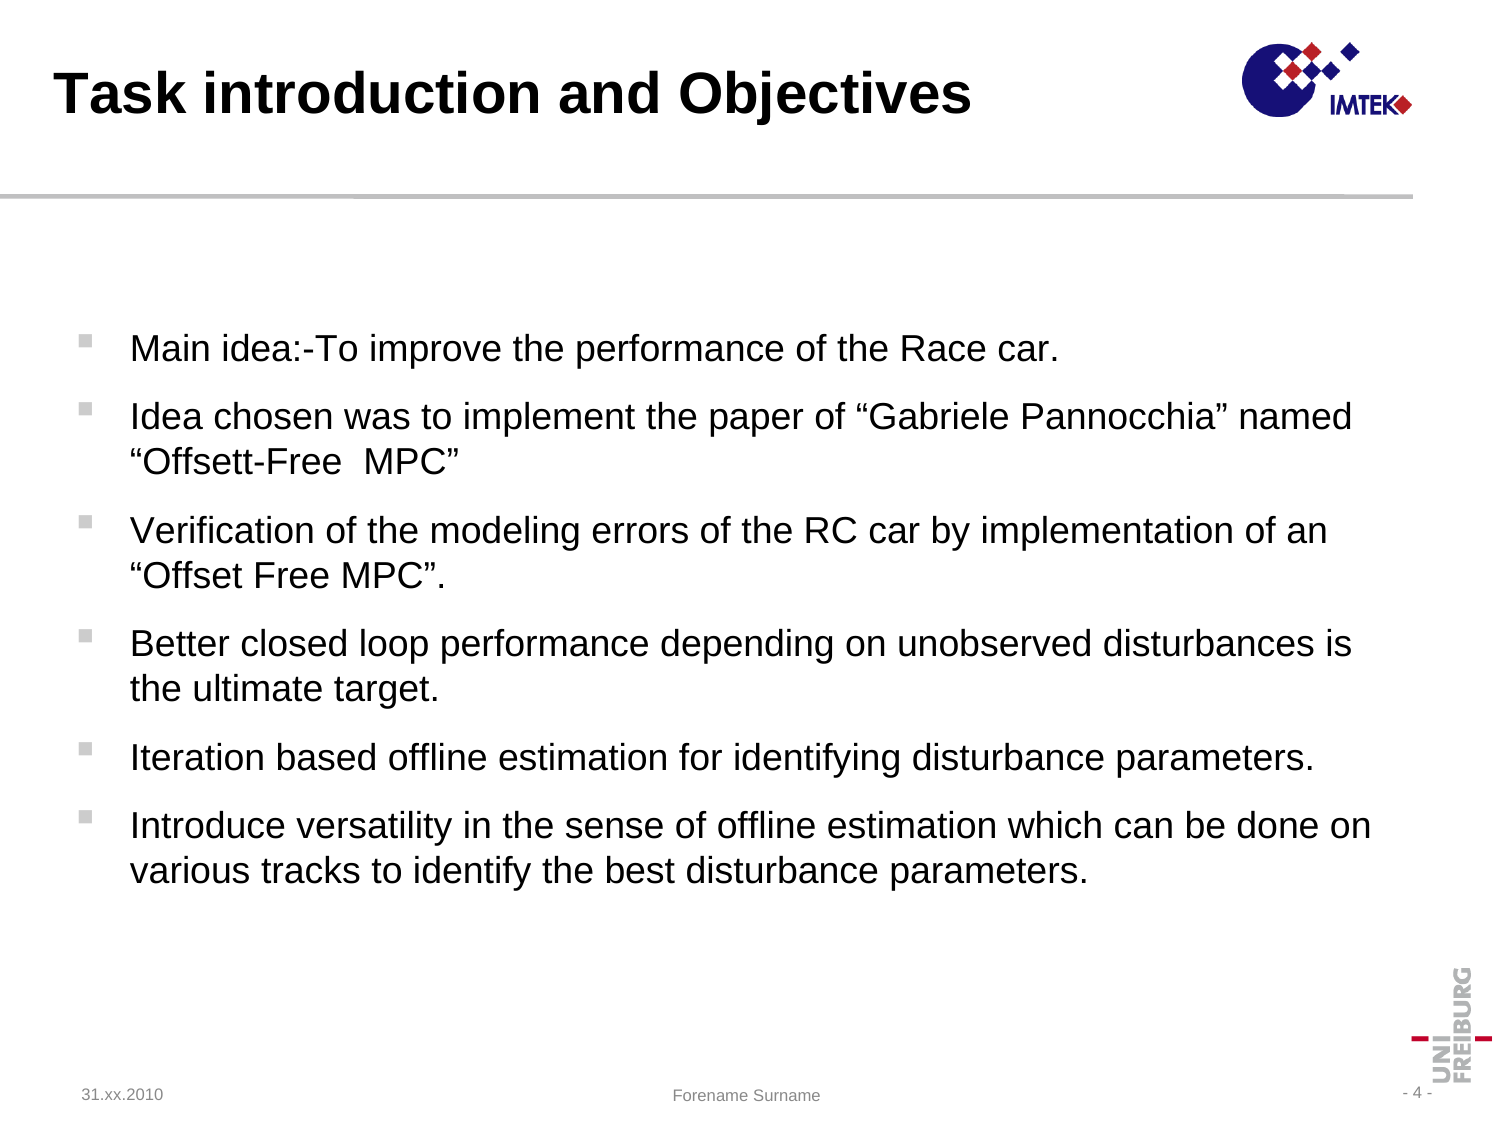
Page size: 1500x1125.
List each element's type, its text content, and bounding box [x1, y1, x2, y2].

text_box Task introduction and Objectives [38, 9, 1226, 181]
text_box - <number> - [1246, 1074, 1448, 1110]
text_box 31.xx.2010 [76, 1059, 219, 1125]
picture [1410, 968, 1493, 1083]
text_box Forename Surname [270, 1075, 1223, 1115]
text_box Main idea:-To improve the performance of the Race car. Idea chosen was to implement the paper of “Gabriele Pannocchia” named “Offsett-Free MPC” Verification of the modeling errors of the RC car by implementation of an “Offset Free MPC”. Better closed loop performance depending on unobserved disturbances is the ultimate target. Iteration based offline estimation for identifying disturbance parameters. Introduce versatility in the sense of offline estimation which can be done on various tracks to identify the best disturbance parameters. [29, 238, 1410, 1054]
picture [1242, 42, 1412, 117]
